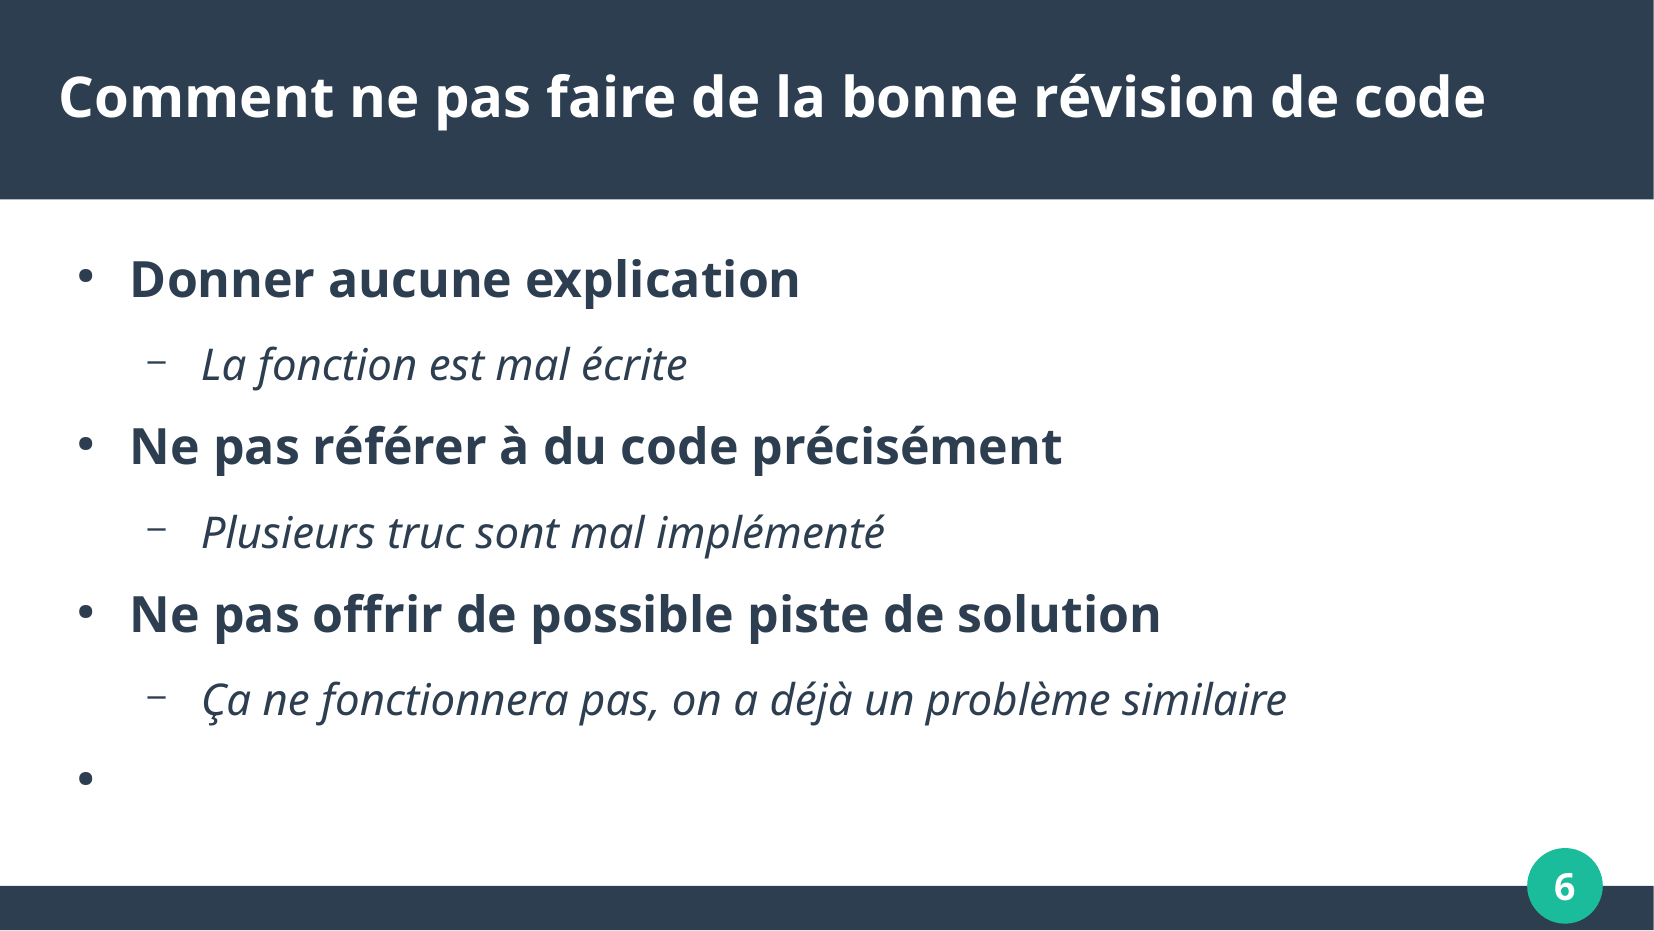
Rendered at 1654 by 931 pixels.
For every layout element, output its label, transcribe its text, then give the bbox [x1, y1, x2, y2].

title Comment ne pas faire de la bonne révision de code [59, 37, 1595, 155]
list Donner aucune explication La fonction est mal écrite Ne pas référer à du code précisément Plusieurs truc sont mal implémenté Ne pas offrir de possible piste de solution Ça ne fonctionnera pas, on a déjà un problème similaire [59, 243, 1595, 864]
